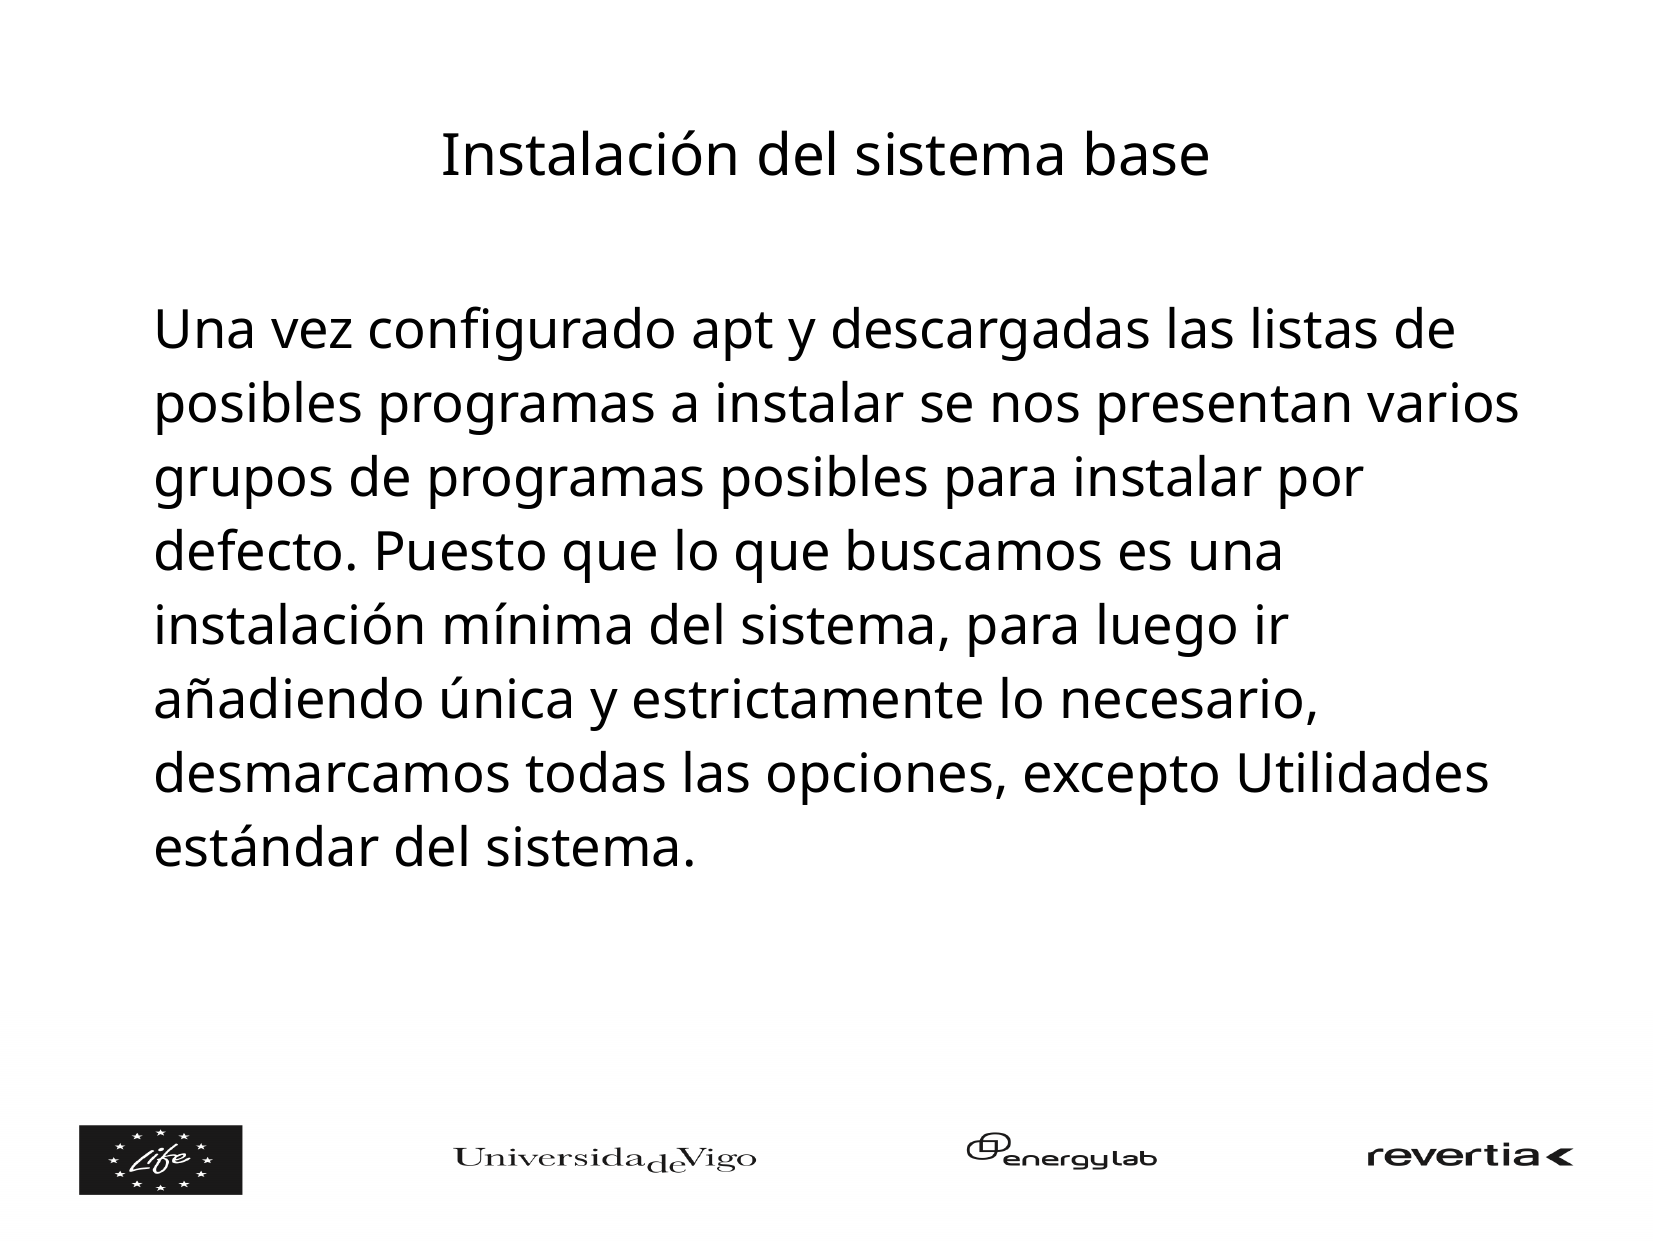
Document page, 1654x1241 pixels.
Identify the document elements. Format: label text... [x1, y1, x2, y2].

title Instalación del sistema base [82, 49, 1571, 257]
picture [0, 1009, 1654, 1241]
list Una vez configurado apt y descargadas las listas de posibles programas a instalar se nos presentan varios grupos de programas posibles para instalar por defecto. Puesto que lo que buscamos es una instalación mínima del sistema, para luego ir añadiendo única y estrictamente lo necesario, desmarcamos todas las opciones, excepto Utilidades estándar del sistema. [82, 290, 1571, 1010]
